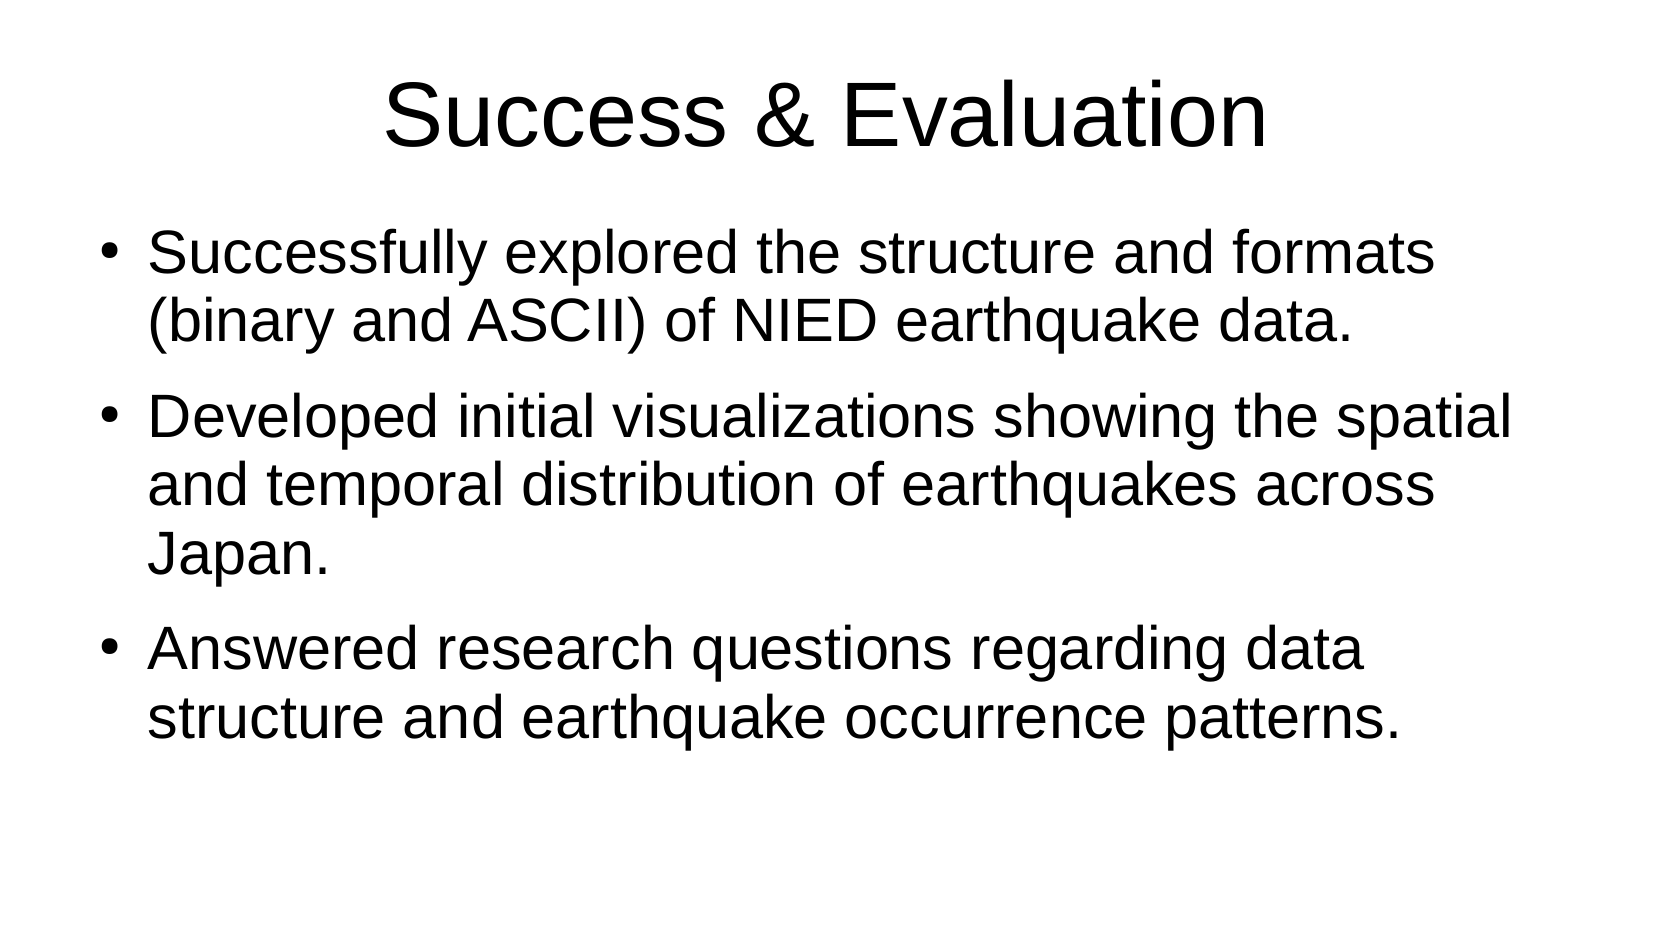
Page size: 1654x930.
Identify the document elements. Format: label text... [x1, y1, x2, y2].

list Successfully explored the structure and formats (binary and ASCII) of NIED earthquake data. Developed initial visualizations showing the spatial and temporal distribution of earthquakes across Japan. Answered research questions regarding data structure and earthquake occurrence patterns. [82, 217, 1571, 757]
title Success & Evaluation [82, 37, 1571, 193]
